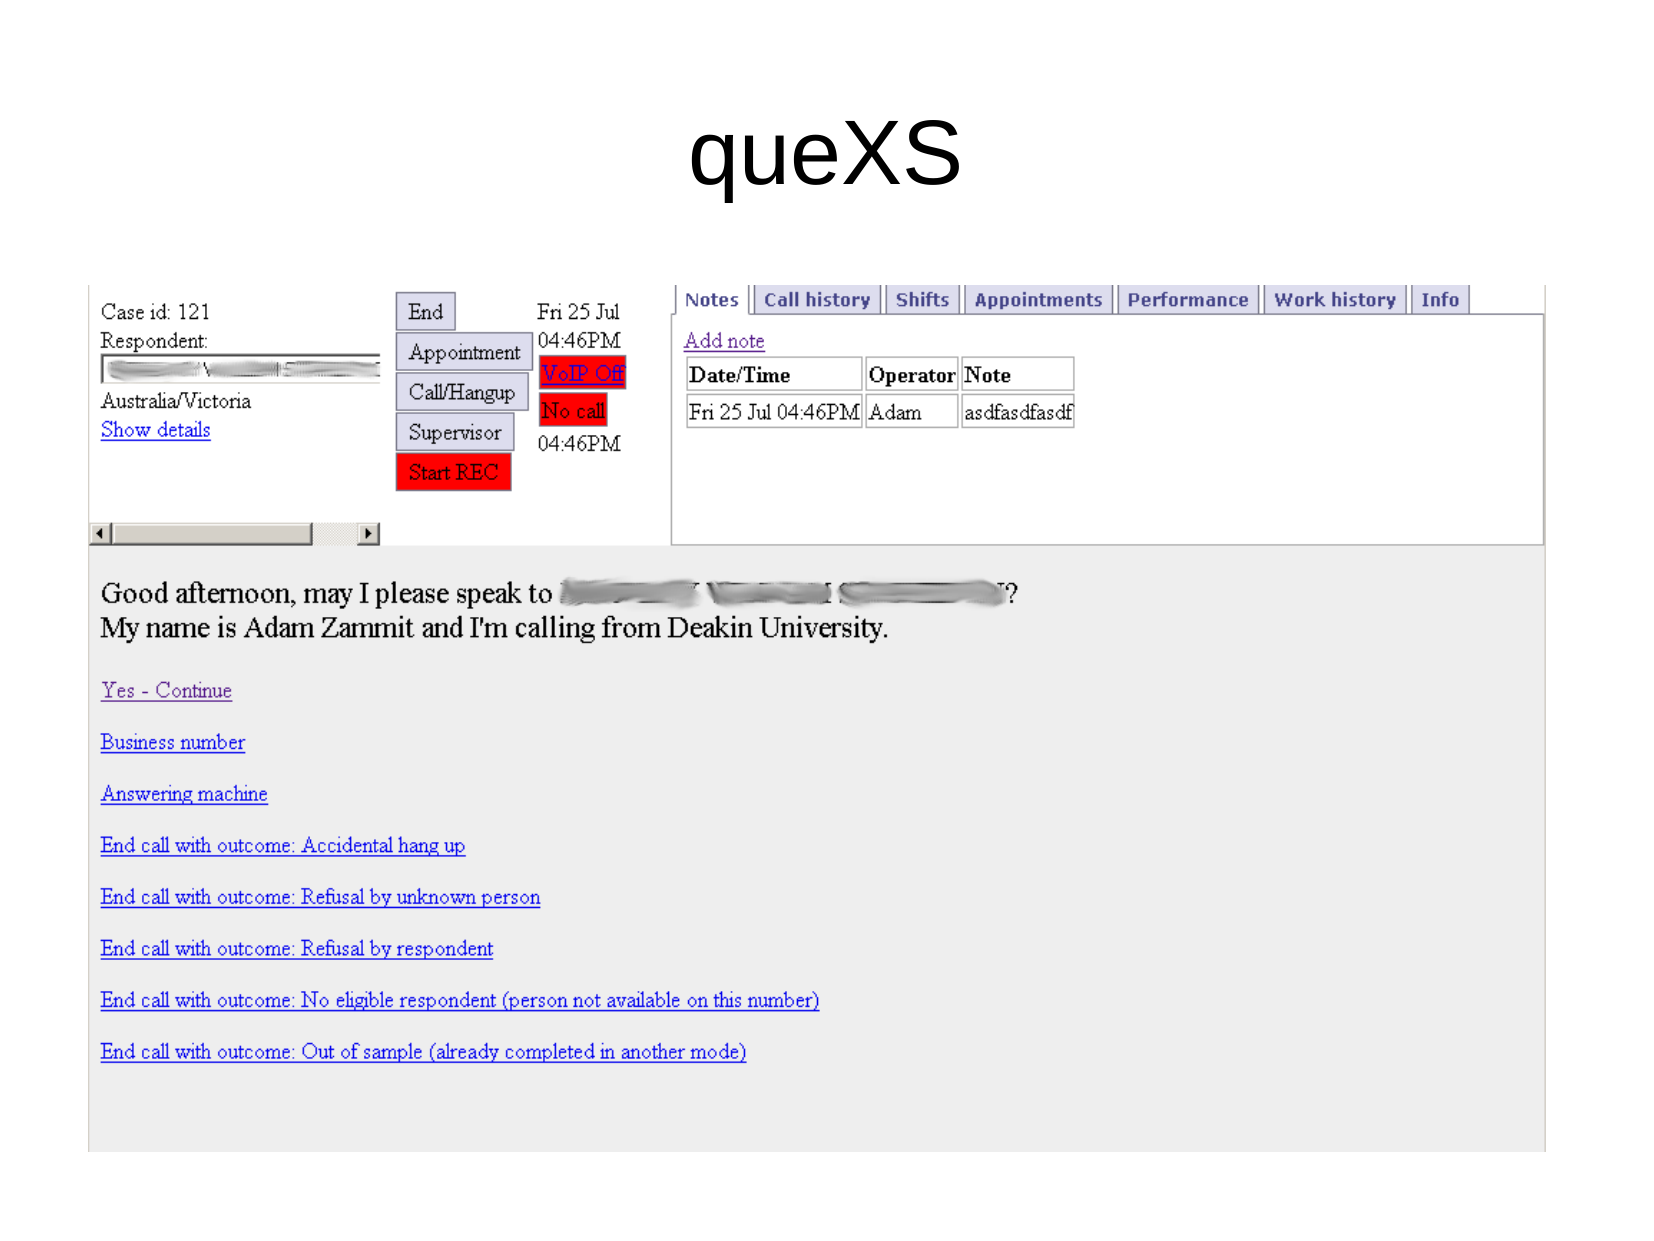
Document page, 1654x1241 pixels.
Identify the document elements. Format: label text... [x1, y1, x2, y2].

title queXS [82, 56, 1571, 250]
picture [88, 285, 1546, 1152]
